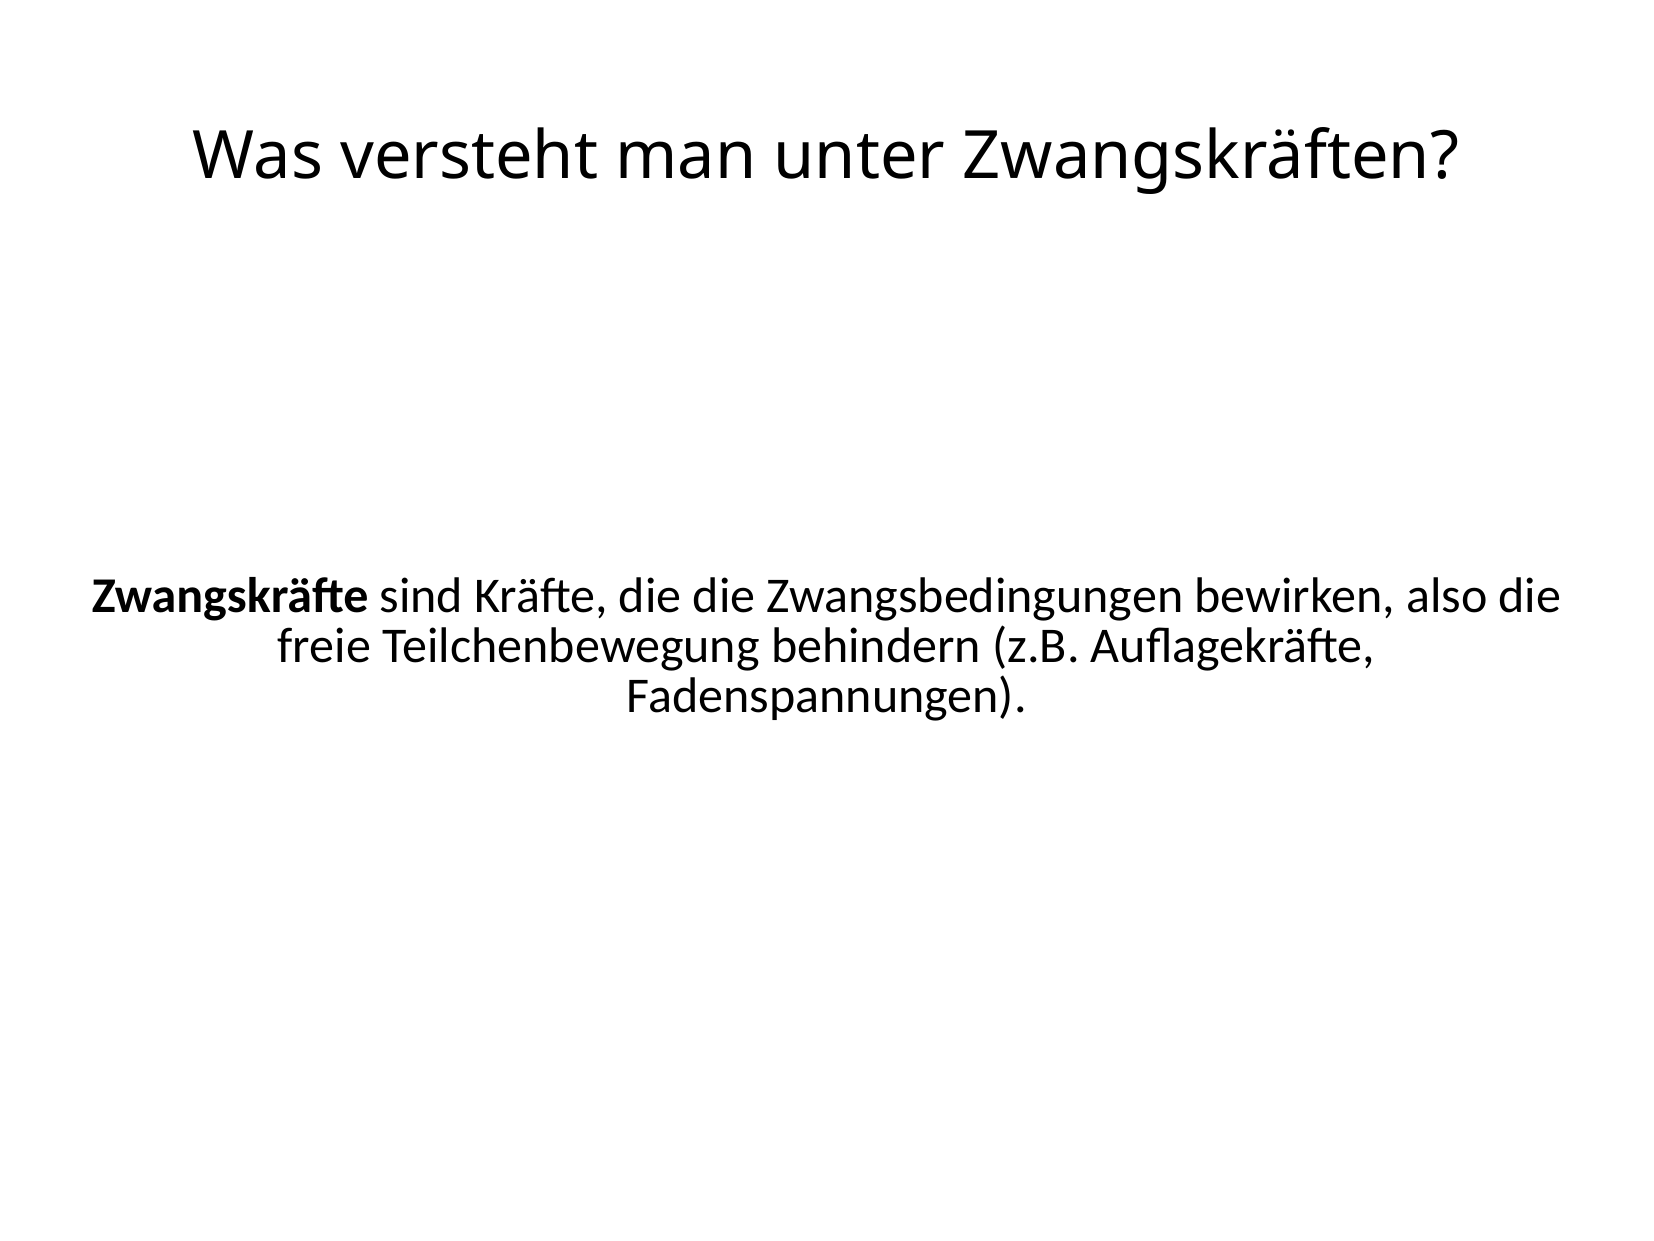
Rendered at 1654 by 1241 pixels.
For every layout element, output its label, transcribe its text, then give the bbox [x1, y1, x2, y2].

title Was versteht man unter Zwangskräften? [82, 49, 1571, 257]
subtitle Zwangskräfte sind Kräfte, die die Zwangsbedingungen bewirken, also die freie Teilchenbewegung behindern (z.B. Auflagekräfte, Fadenspannungen). [82, 290, 1571, 1010]
